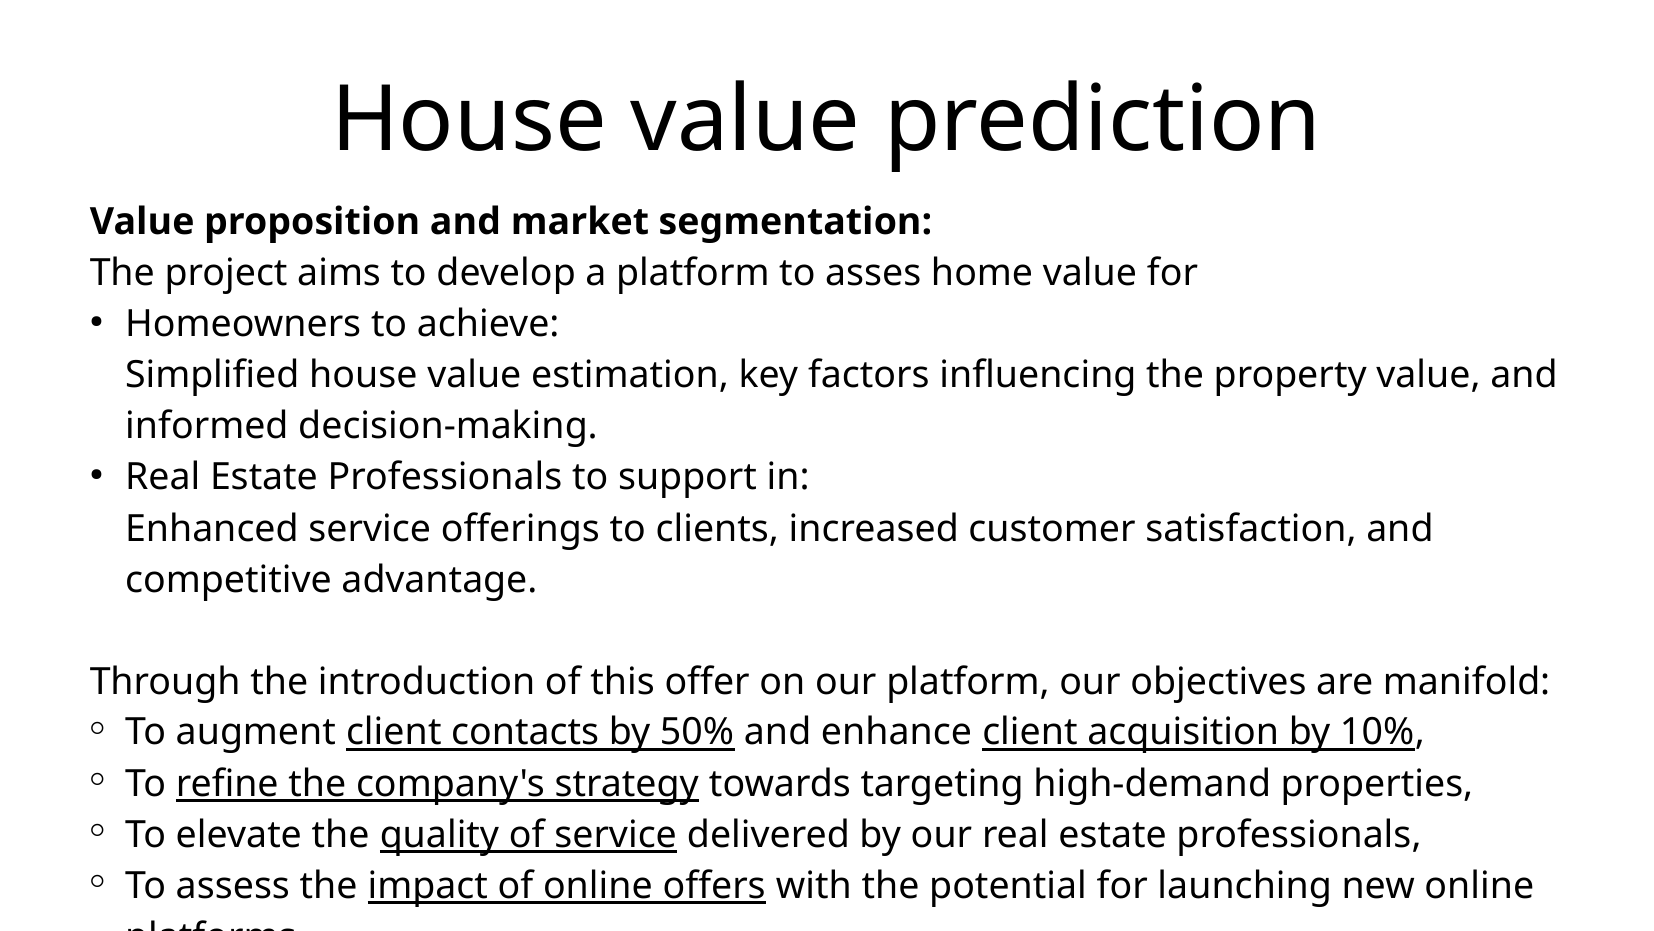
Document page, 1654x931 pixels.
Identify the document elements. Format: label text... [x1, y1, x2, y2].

title House value prediction [82, 37, 1571, 187]
text_box Value proposition and market segmentation: The project aims to develop a platform to asses home value for Homeowners to achieve: Simplified house value estimation, key factors influencing the property value, and informed decision-making. Real Estate Professionals to support in: Enhanced service offerings to clients, increased customer satisfaction, and competitive advantage. Through the introduction of this offer on our platform, our objectives are manifold: To augment client contacts by 50% and enhance client acquisition by 10%, To refine the company's strategy towards targeting high-demand properties, To elevate the quality of service delivered by our real estate professionals, To assess the impact of online offers with the potential for launching new online platforms [75, 187, 1576, 848]
